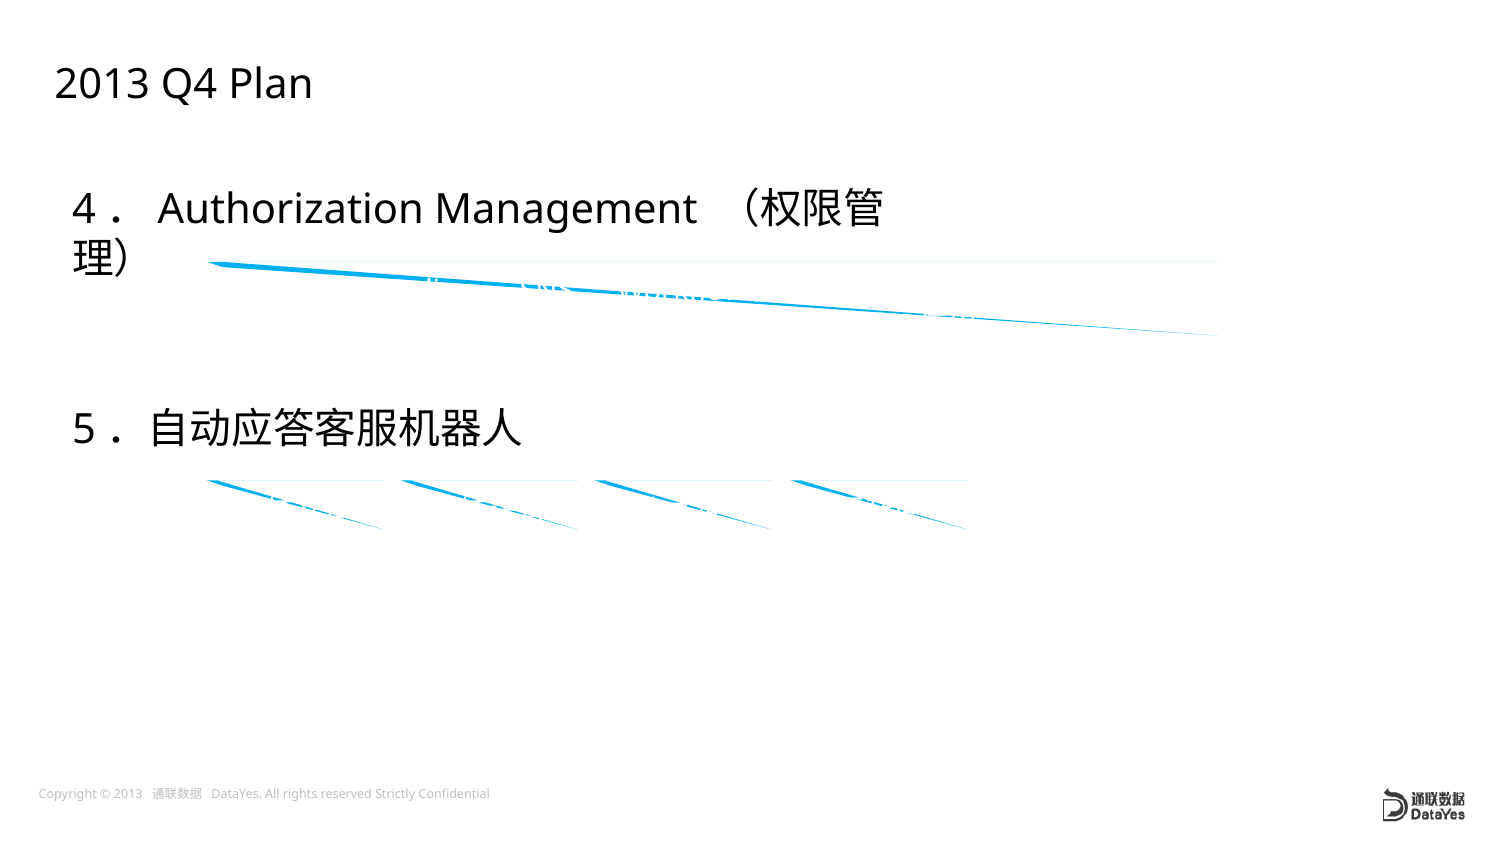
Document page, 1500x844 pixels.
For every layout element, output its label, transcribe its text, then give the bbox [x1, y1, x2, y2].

text_box 5．自动应答客服机器人 [57, 394, 825, 459]
picture [1370, 776, 1481, 838]
text_box 4．Authorization Management （权限管理） [57, 174, 943, 290]
text_box 文本库 [687, 505, 701, 511]
text_box 以PMS、Trading、SNS、Workflow为基础，抽象出通用权限系统模型，Q4完成第一个版本，能够支持PMS使用 [694, 296, 925, 316]
text_box 支持语音 [400, 480, 578, 501]
title 2013 Q4 Plan [54, 44, 1405, 186]
text_box 语音库 [790, 480, 969, 498]
text_box 语音库 [859, 498, 872, 504]
text_box 支持语音 [479, 502, 503, 509]
text_box 以PMS、Trading、SNS、Workflow为基础，抽象出通用权限系统模型，Q4完成第一个版本，能够支持PMS使用 [974, 317, 1218, 336]
text_box 支持文本 [206, 480, 385, 501]
text_box 文本库 [594, 480, 772, 503]
text_box 支持文本 [286, 502, 303, 508]
